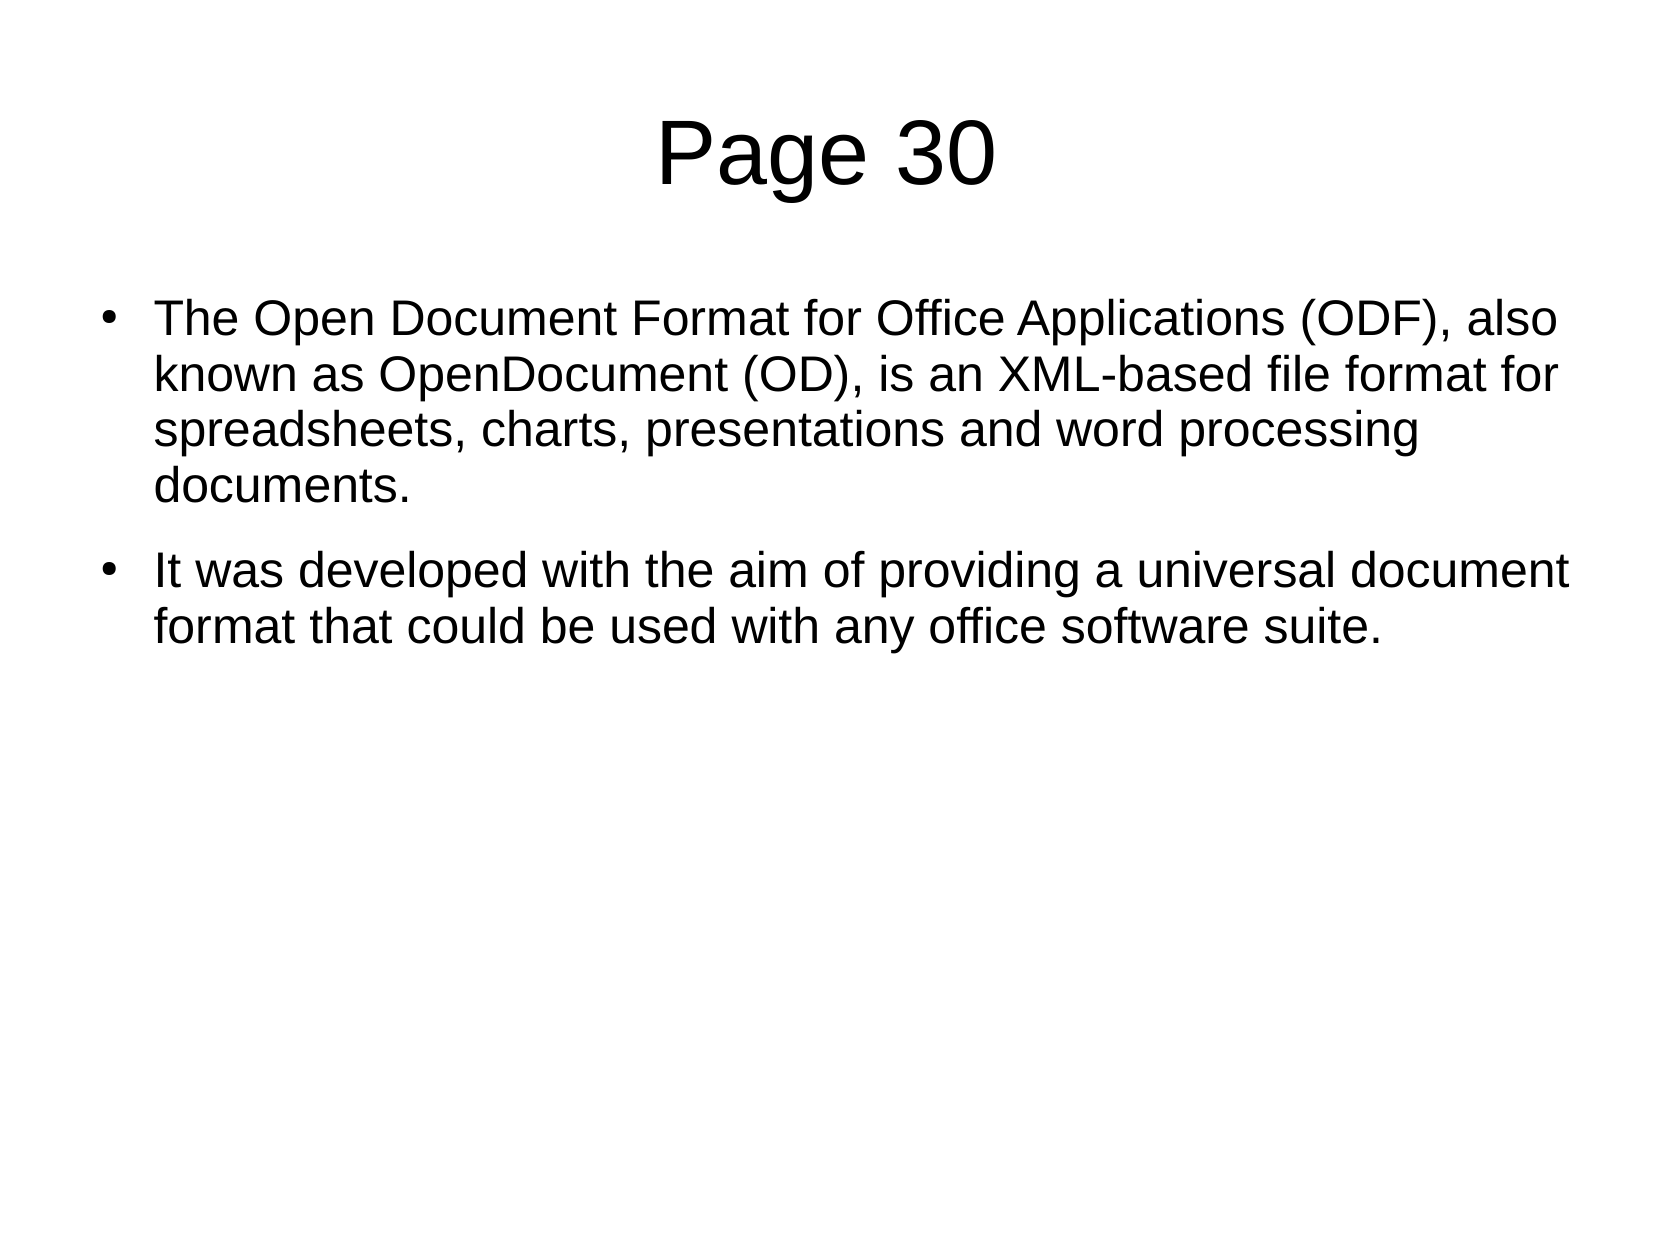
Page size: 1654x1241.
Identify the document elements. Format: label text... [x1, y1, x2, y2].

title Page 30 [82, 49, 1571, 257]
list The Open Document Format for Office Applications (ODF), also known as OpenDocument (OD), is an XML-based file format for spreadsheets, charts, presentations and word processing documents. It was developed with the aim of providing a universal document format that could be used with any office software suite. [82, 290, 1571, 1109]
